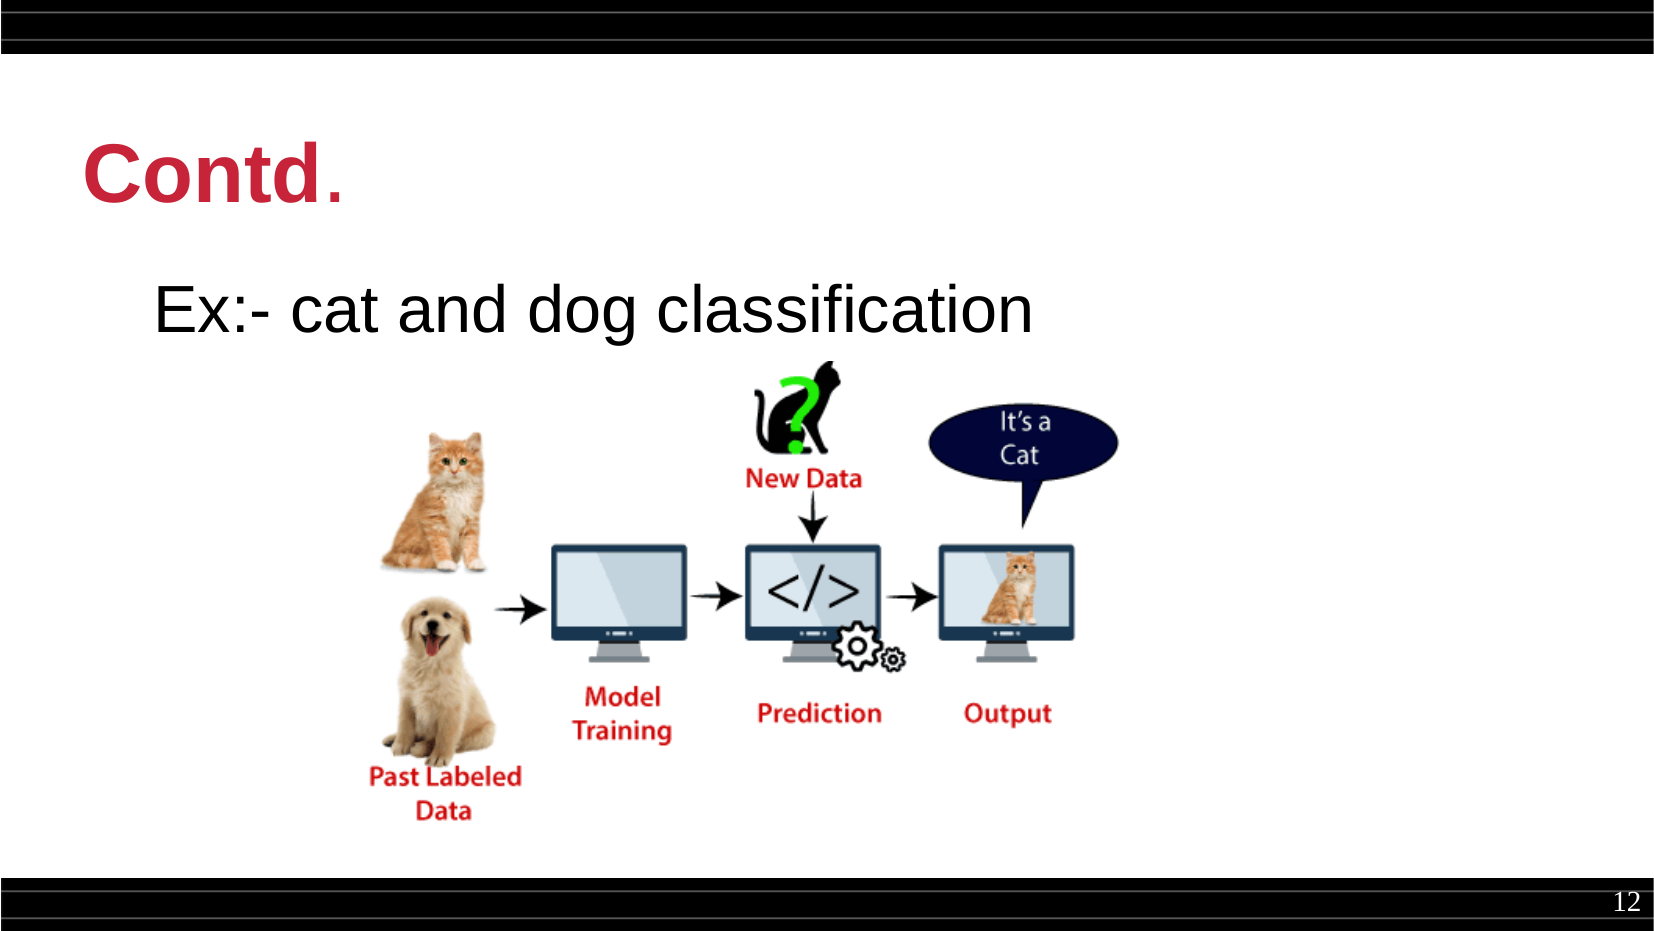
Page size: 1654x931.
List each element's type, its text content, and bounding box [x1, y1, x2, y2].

list Ex:- cat and dog classification [82, 271, 1571, 758]
title Contd. [82, 92, 1571, 249]
picture [1, 0, 1654, 54]
picture [342, 361, 1127, 827]
picture [1, 878, 1654, 931]
